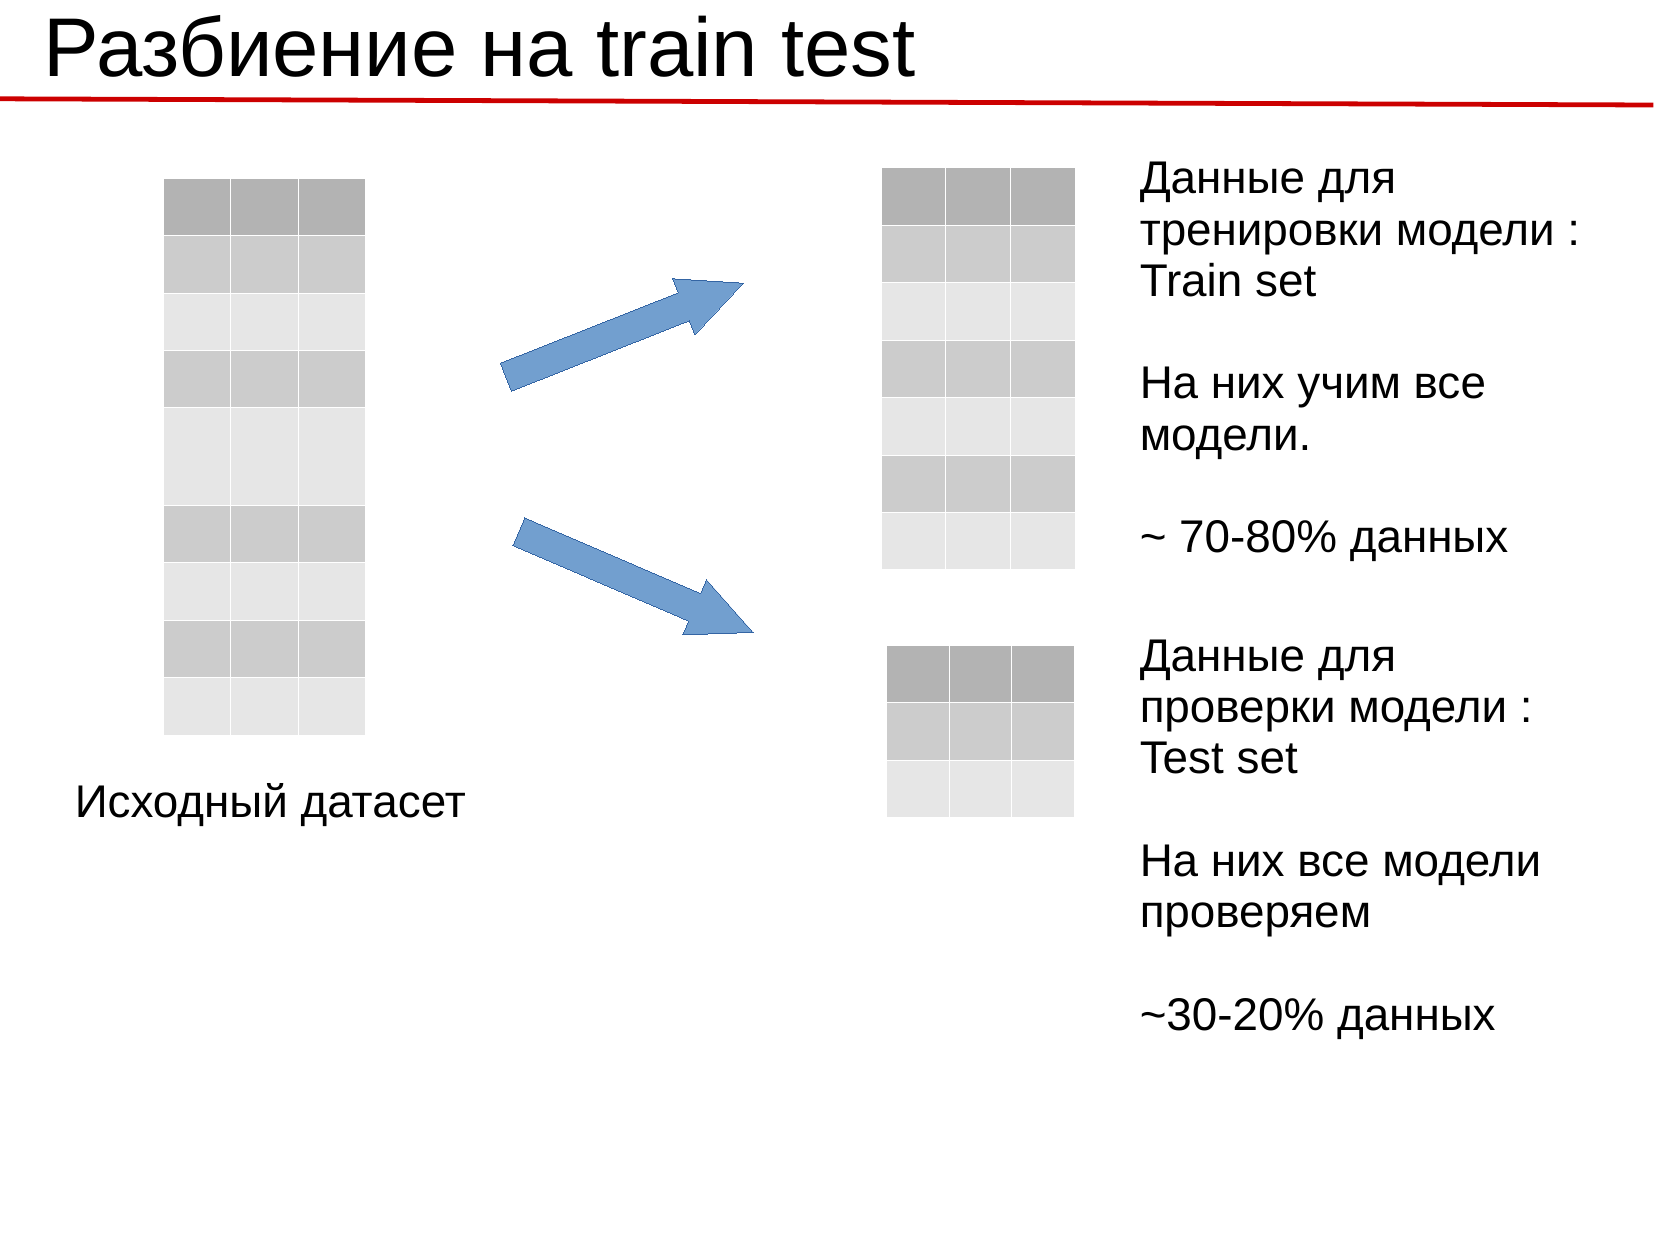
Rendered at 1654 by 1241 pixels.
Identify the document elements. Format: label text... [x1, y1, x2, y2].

table_cell [299, 408, 365, 505]
text_box [512, 517, 754, 635]
table_cell [299, 563, 365, 620]
table_cell [299, 621, 365, 677]
table_cell [231, 563, 298, 620]
table_header [887, 646, 949, 702]
table_cell [299, 506, 365, 562]
table_cell [1012, 703, 1074, 760]
table_header [164, 179, 230, 235]
table_cell [1011, 283, 1075, 340]
table_cell [231, 236, 298, 293]
table_cell [946, 513, 1010, 569]
table_cell [1011, 341, 1075, 397]
table_header [1012, 646, 1074, 702]
table_cell [231, 621, 298, 677]
text_box Данные для тренировки модели : Train set На них учим все модели. ~ 70-80% данных [1125, 145, 1606, 571]
table_cell [946, 341, 1010, 397]
table_cell [164, 621, 230, 677]
table_cell [164, 294, 230, 350]
table_cell [1011, 398, 1075, 455]
table_cell [882, 398, 945, 455]
table_cell [882, 341, 945, 397]
text_box Разбиение на train test [0, 0, 961, 196]
table_cell [946, 283, 1010, 340]
table_cell [1012, 761, 1074, 817]
table_cell [164, 236, 230, 293]
table_cell [299, 236, 365, 293]
table_header [950, 646, 1011, 702]
table_cell [231, 506, 298, 562]
text_box Данные для проверки модели : Test set На них все модели проверяем ~30-20% данных [1125, 622, 1606, 1048]
table_cell [231, 294, 298, 350]
table_cell [231, 408, 298, 505]
table_cell [164, 506, 230, 562]
table_cell [1011, 456, 1075, 512]
table_cell [164, 563, 230, 620]
table_cell [231, 678, 298, 735]
table_cell [299, 678, 365, 735]
table_cell [882, 456, 945, 512]
table_cell [882, 283, 945, 340]
table_header [1011, 168, 1075, 225]
table_cell [1011, 513, 1075, 569]
table_header [231, 179, 298, 235]
table_cell [946, 226, 1010, 282]
text_box [500, 278, 744, 392]
table_header [882, 168, 945, 225]
table_cell [946, 398, 1010, 455]
text_box Исходный датасет [60, 768, 586, 835]
table_cell [164, 351, 230, 407]
table_header [946, 168, 1010, 225]
table_cell [950, 703, 1011, 760]
table_cell [299, 351, 365, 407]
table_cell [882, 513, 945, 569]
table_cell [882, 226, 945, 282]
table_cell [164, 678, 230, 735]
table_cell [887, 761, 949, 817]
table_cell [950, 761, 1011, 817]
table_cell [299, 294, 365, 350]
table_cell [164, 408, 230, 505]
table_cell [887, 703, 949, 760]
table_cell [946, 456, 1010, 512]
table_cell [1011, 226, 1075, 282]
table_cell [231, 351, 298, 407]
table_header [299, 179, 365, 235]
